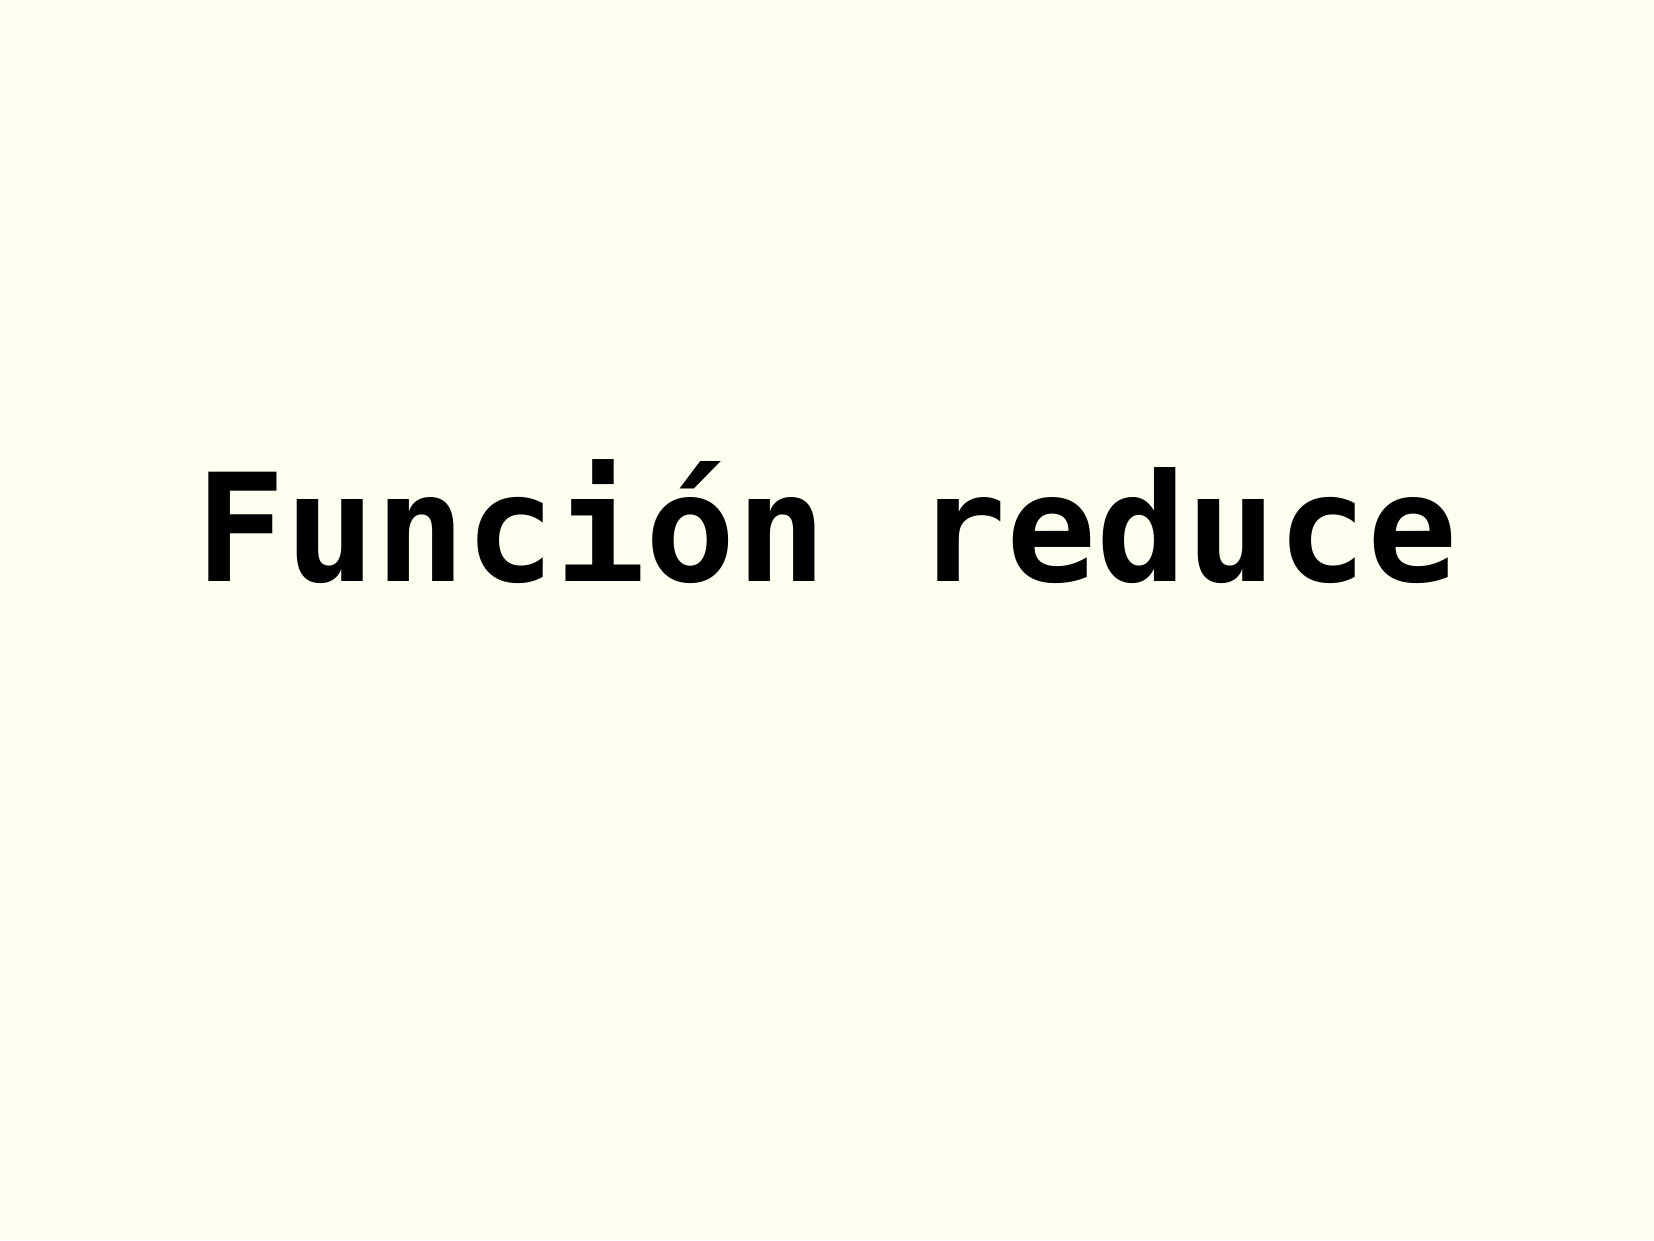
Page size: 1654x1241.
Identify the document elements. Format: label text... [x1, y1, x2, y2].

subtitle Función reduce [82, 49, 1571, 1010]
